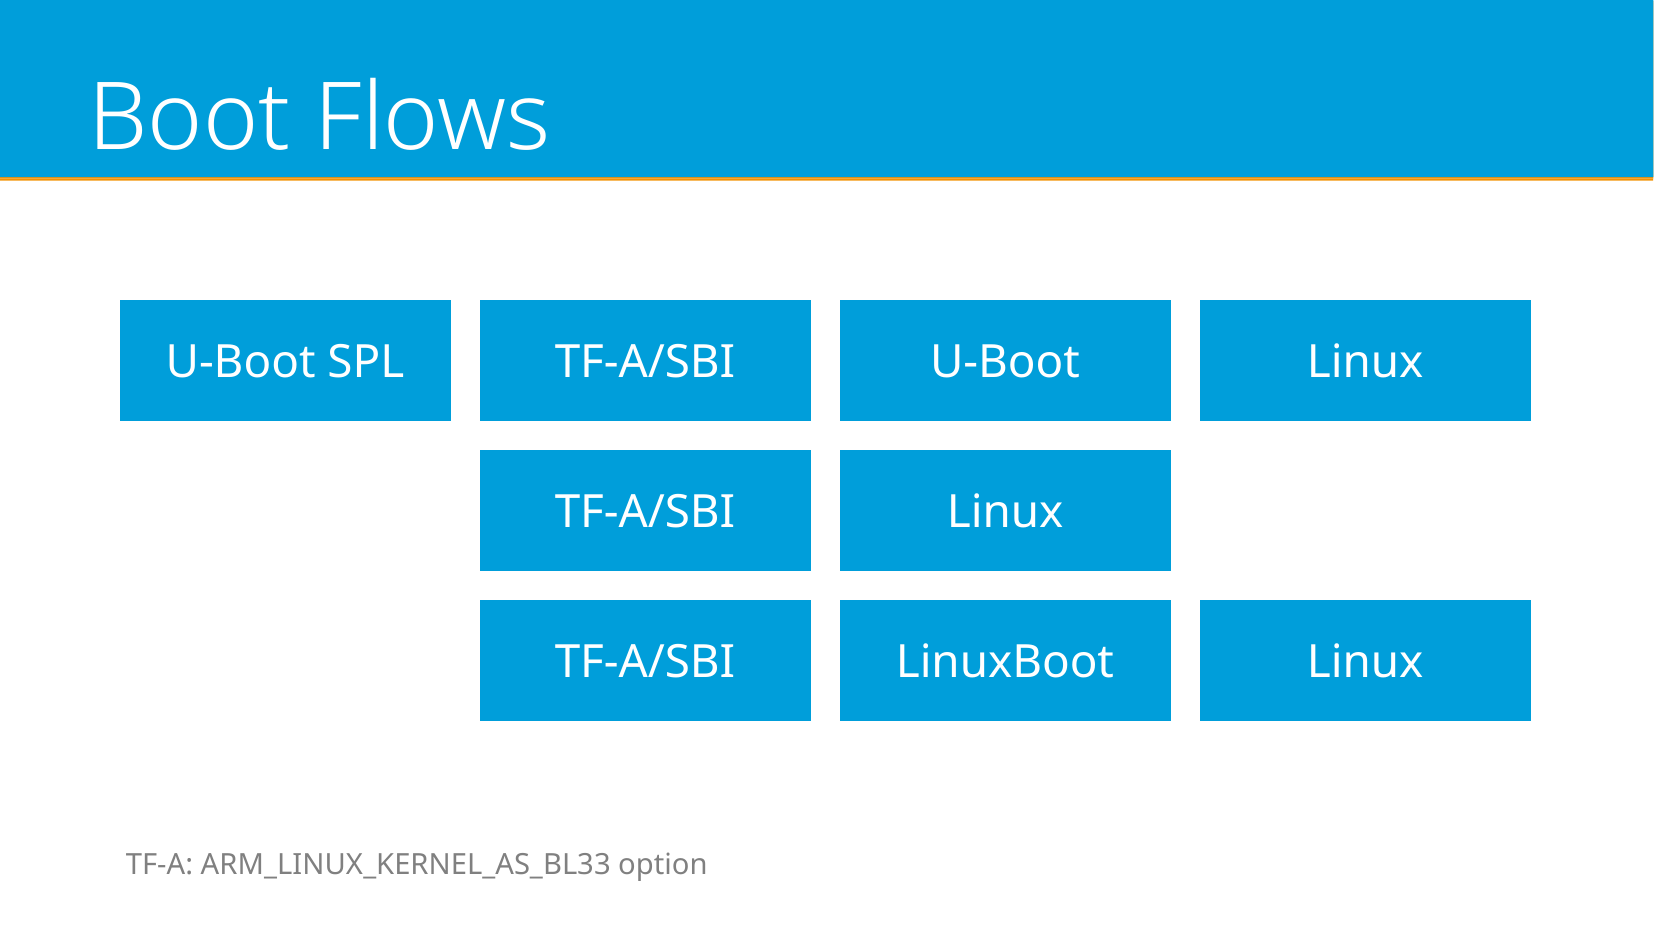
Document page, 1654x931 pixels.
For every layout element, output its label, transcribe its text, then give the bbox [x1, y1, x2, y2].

text_box TF-A/SBI [480, 600, 811, 721]
text_box LinuxBoot [840, 600, 1171, 721]
title Boot Flows [88, 14, 1565, 178]
text_box TF-A/SBI [480, 300, 811, 421]
text_box U-Boot SPL [120, 300, 451, 421]
text_box Linux [1200, 300, 1531, 421]
text_box TF-A/SBI [480, 450, 811, 571]
text_box TF-A: ARM_LINUX_KERNEL_AS_BL33 option [120, 840, 752, 886]
text_box U-Boot [840, 300, 1171, 421]
text_box Linux [1200, 600, 1531, 721]
text_box Linux [840, 450, 1171, 571]
